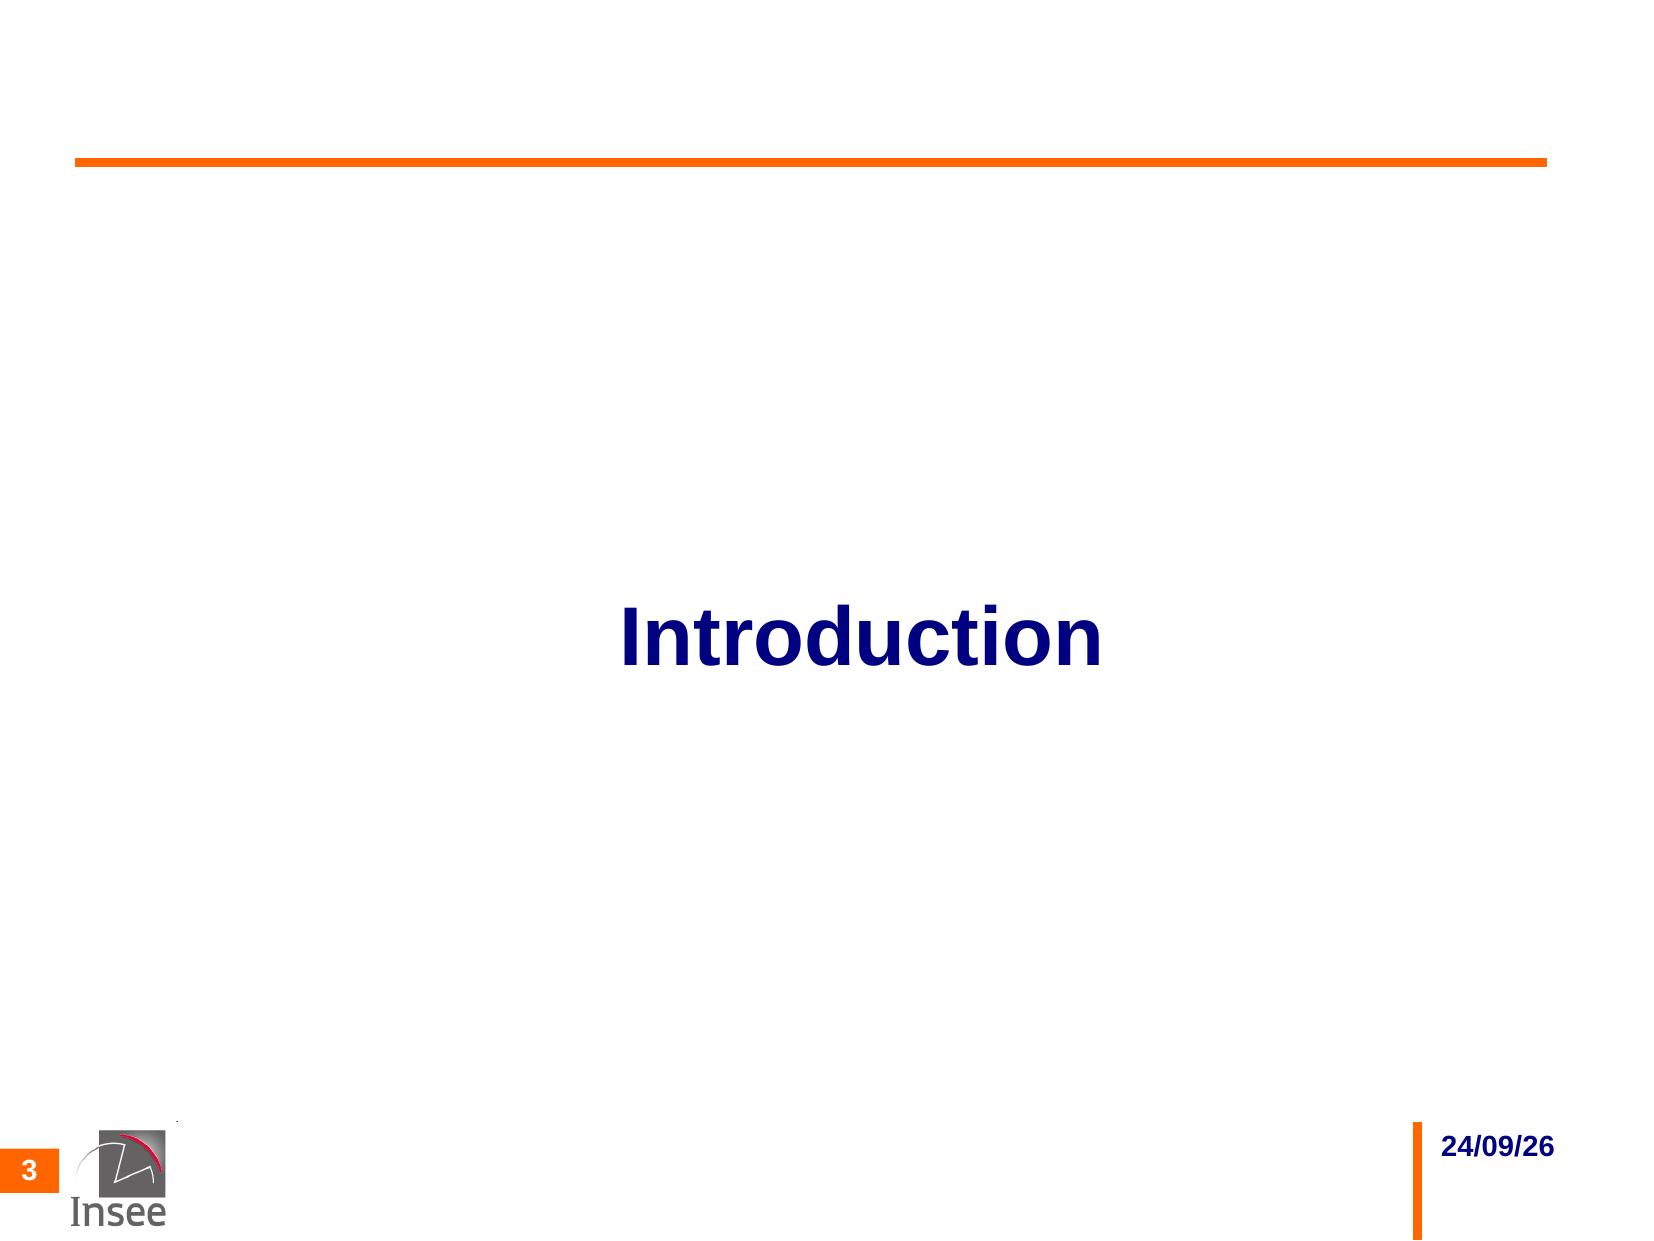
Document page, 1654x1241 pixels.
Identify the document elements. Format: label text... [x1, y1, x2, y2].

list Introduction [419, 590, 1235, 832]
picture [62, 1121, 178, 1241]
